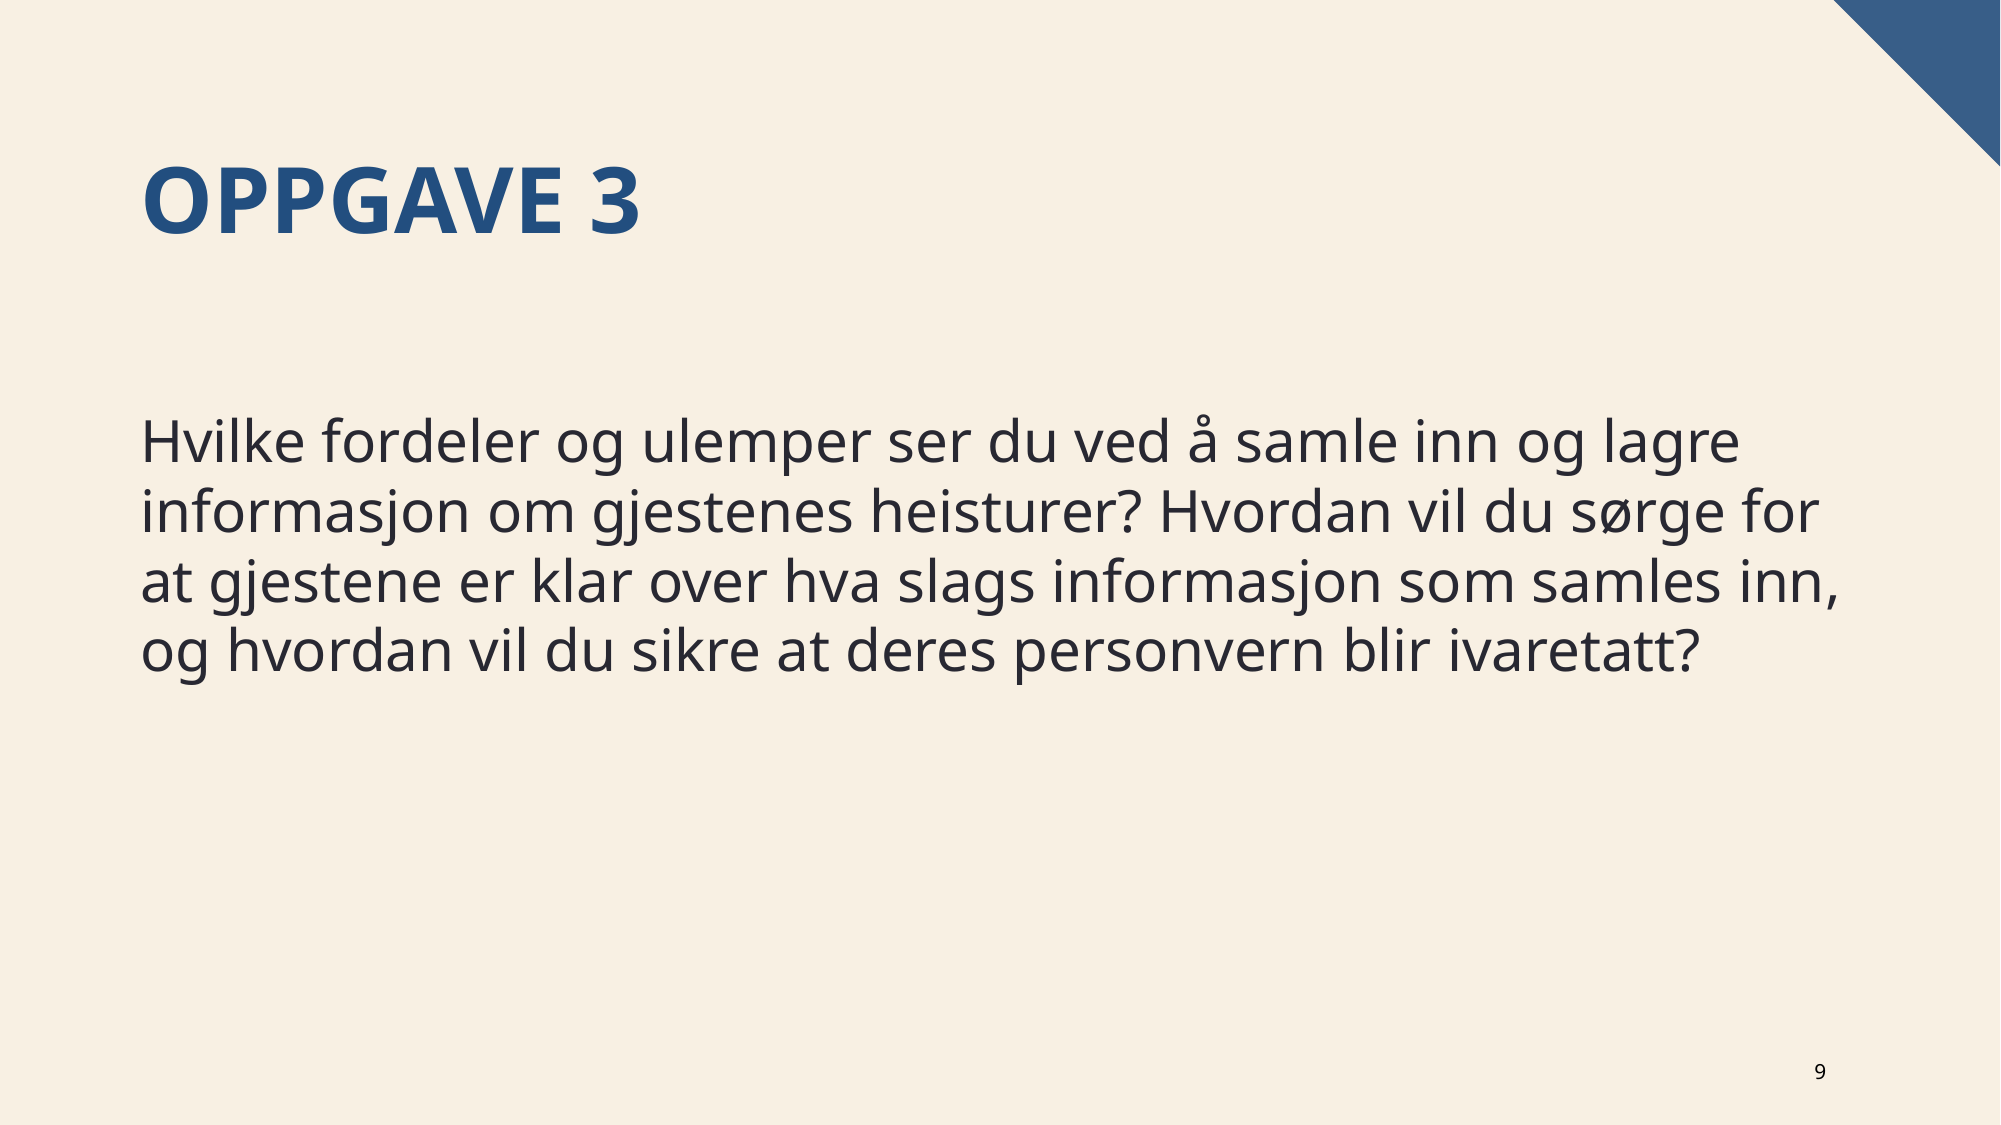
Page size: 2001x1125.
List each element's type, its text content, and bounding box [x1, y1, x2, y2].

text_box Hvilke fordeler og ulemper ser du ved å samle inn og lagre informasjon om gjestenes heisturer? Hvordan vil du sørge for at gjestene er klar over hva slags informasjon som samles inn, og hvordan vil du sikre at deres personvern blir ivaretatt? [125, 396, 1875, 1000]
title Oppgave 3 [125, 146, 1876, 365]
text_box ‹#› [1799, 1042, 1875, 1103]
